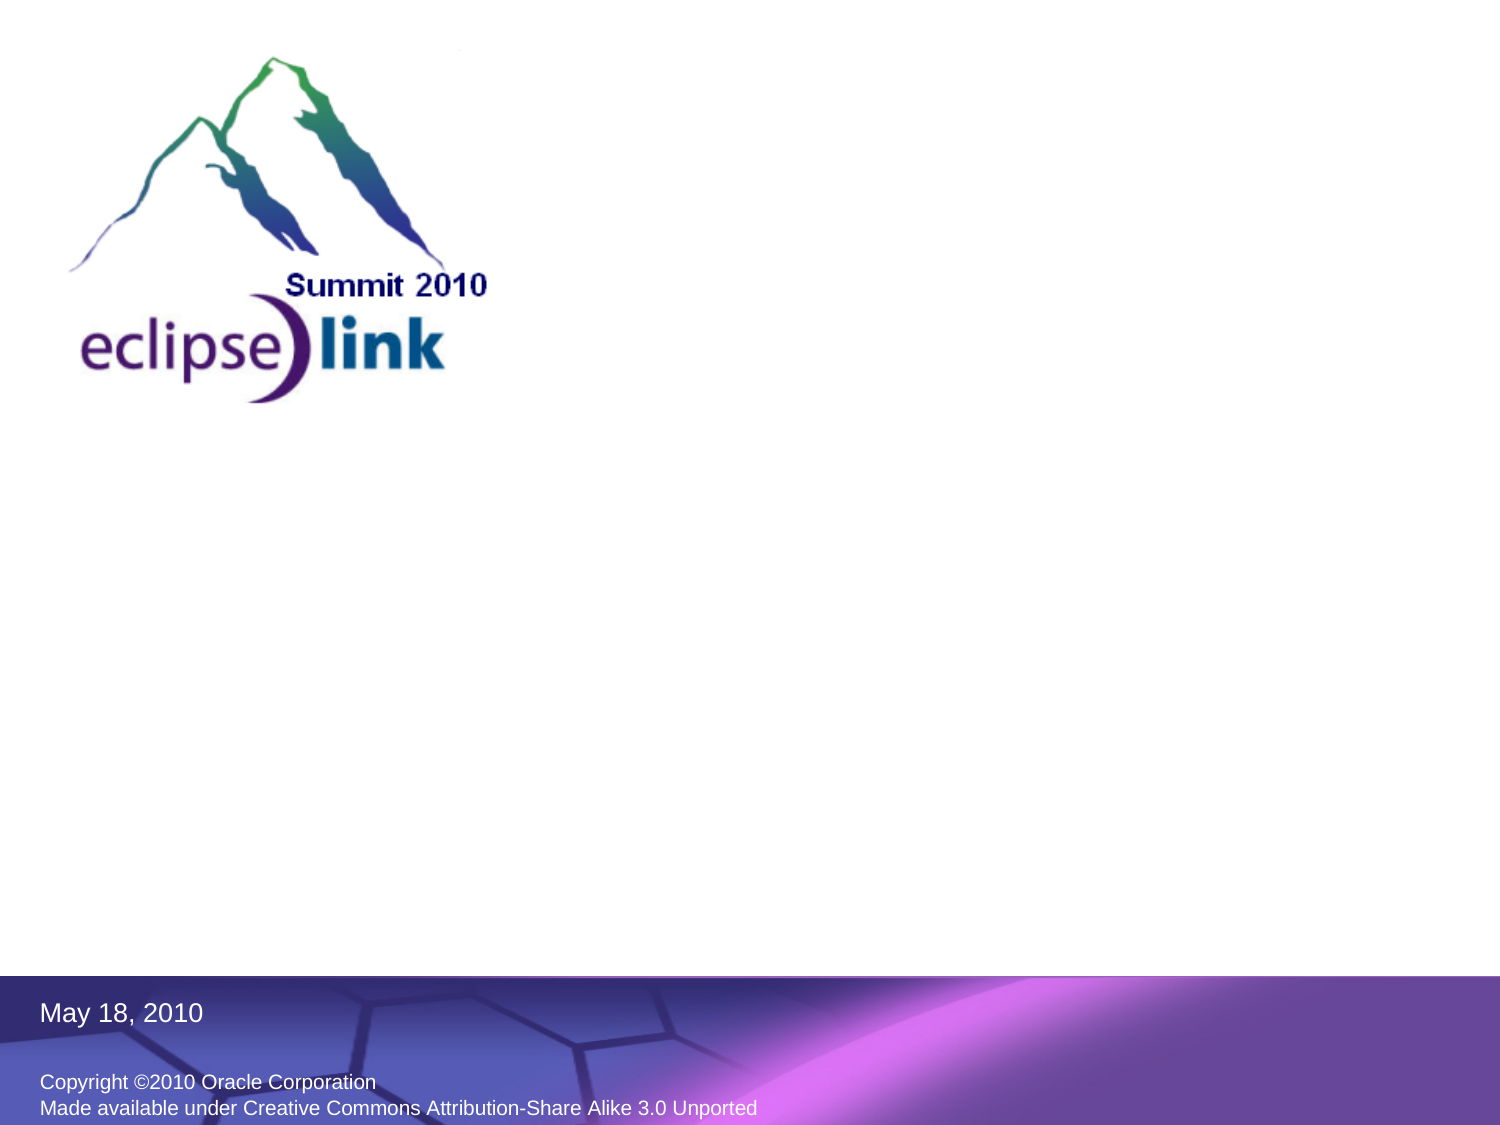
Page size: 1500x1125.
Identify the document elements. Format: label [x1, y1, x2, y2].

picture [0, 976, 1500, 1125]
picture [62, 50, 493, 408]
